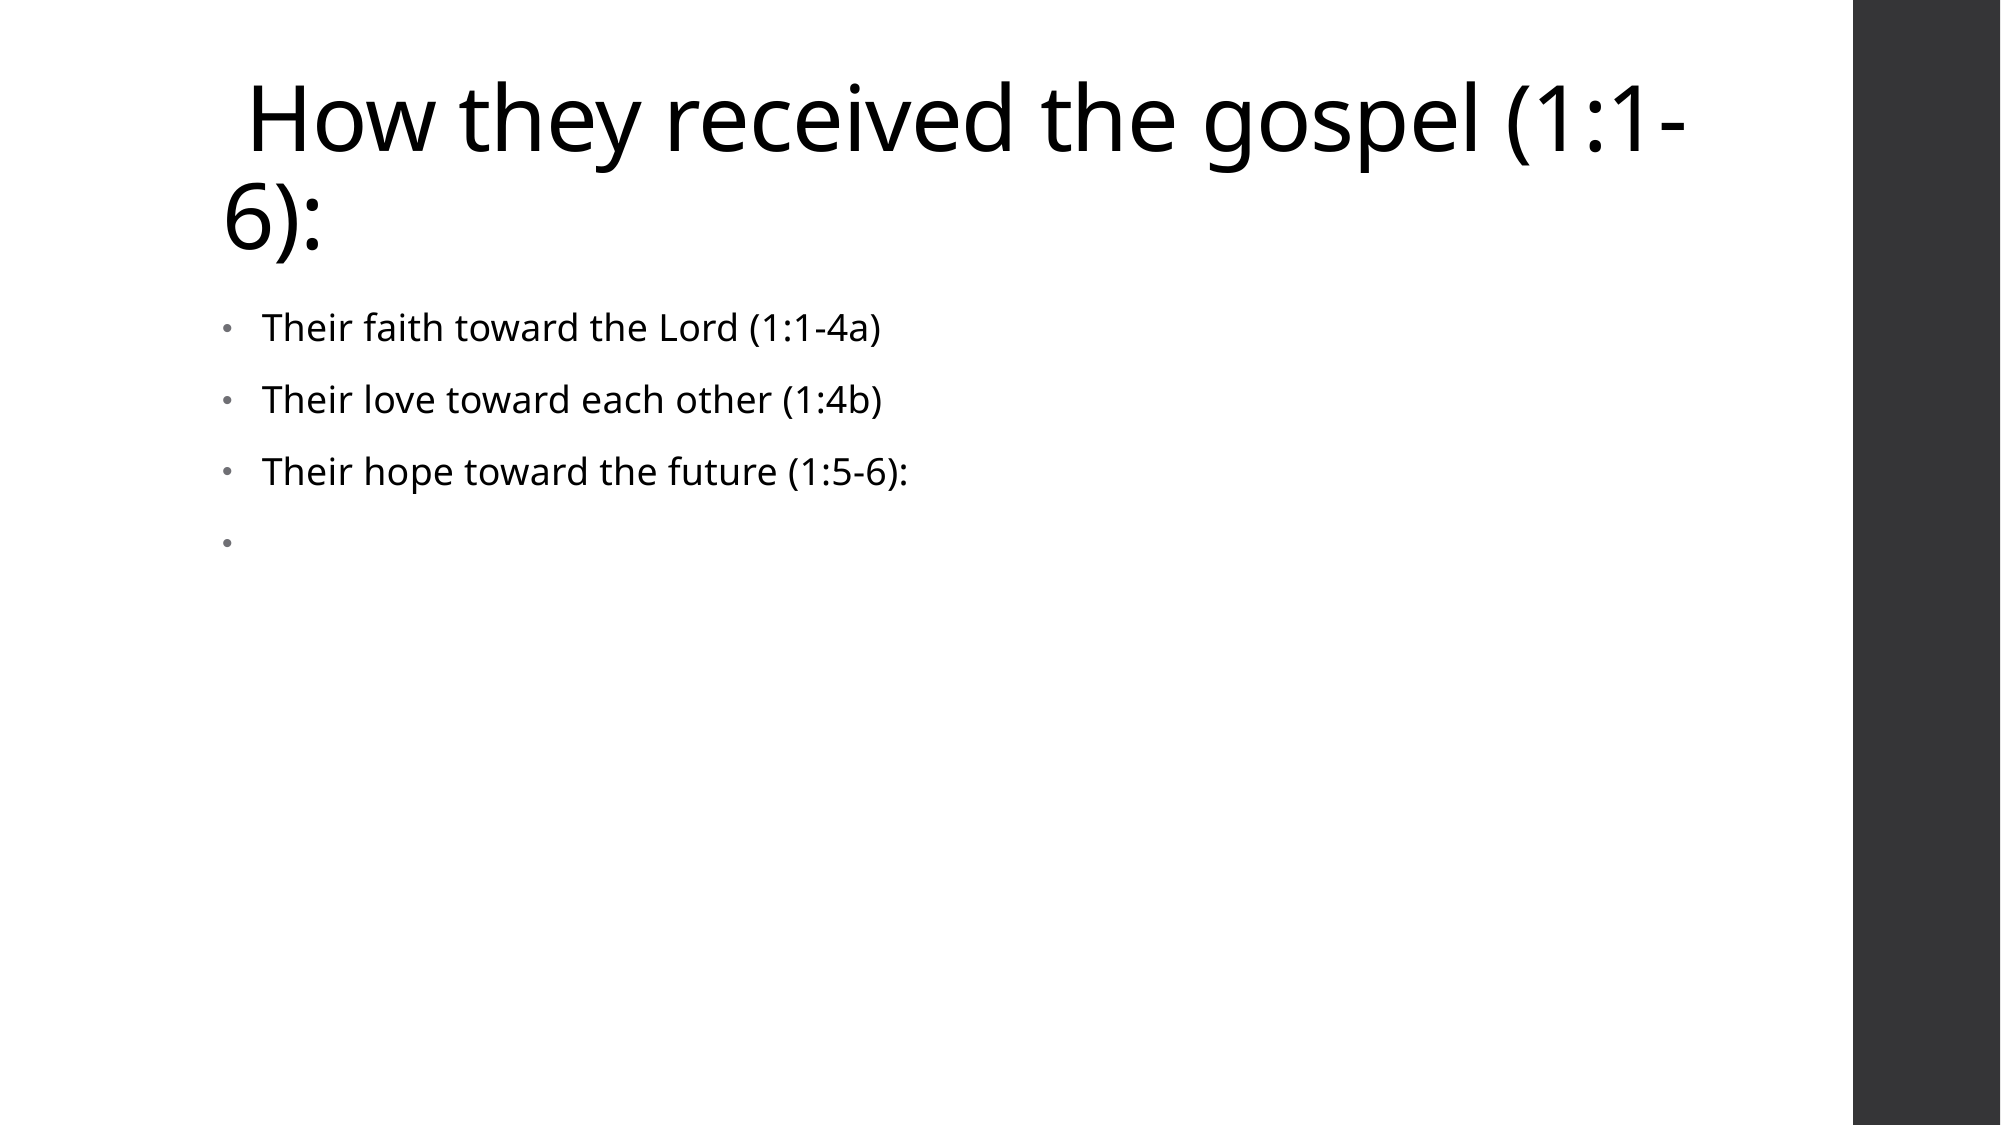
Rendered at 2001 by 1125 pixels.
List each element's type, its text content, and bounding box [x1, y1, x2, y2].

list Their faith toward the Lord (1:1-4a) Their love toward each other (1:4b) Their hope toward the future (1:5-6): [206, 299, 1617, 1014]
title How they received the gospel (1:1-6): [206, 60, 1797, 278]
